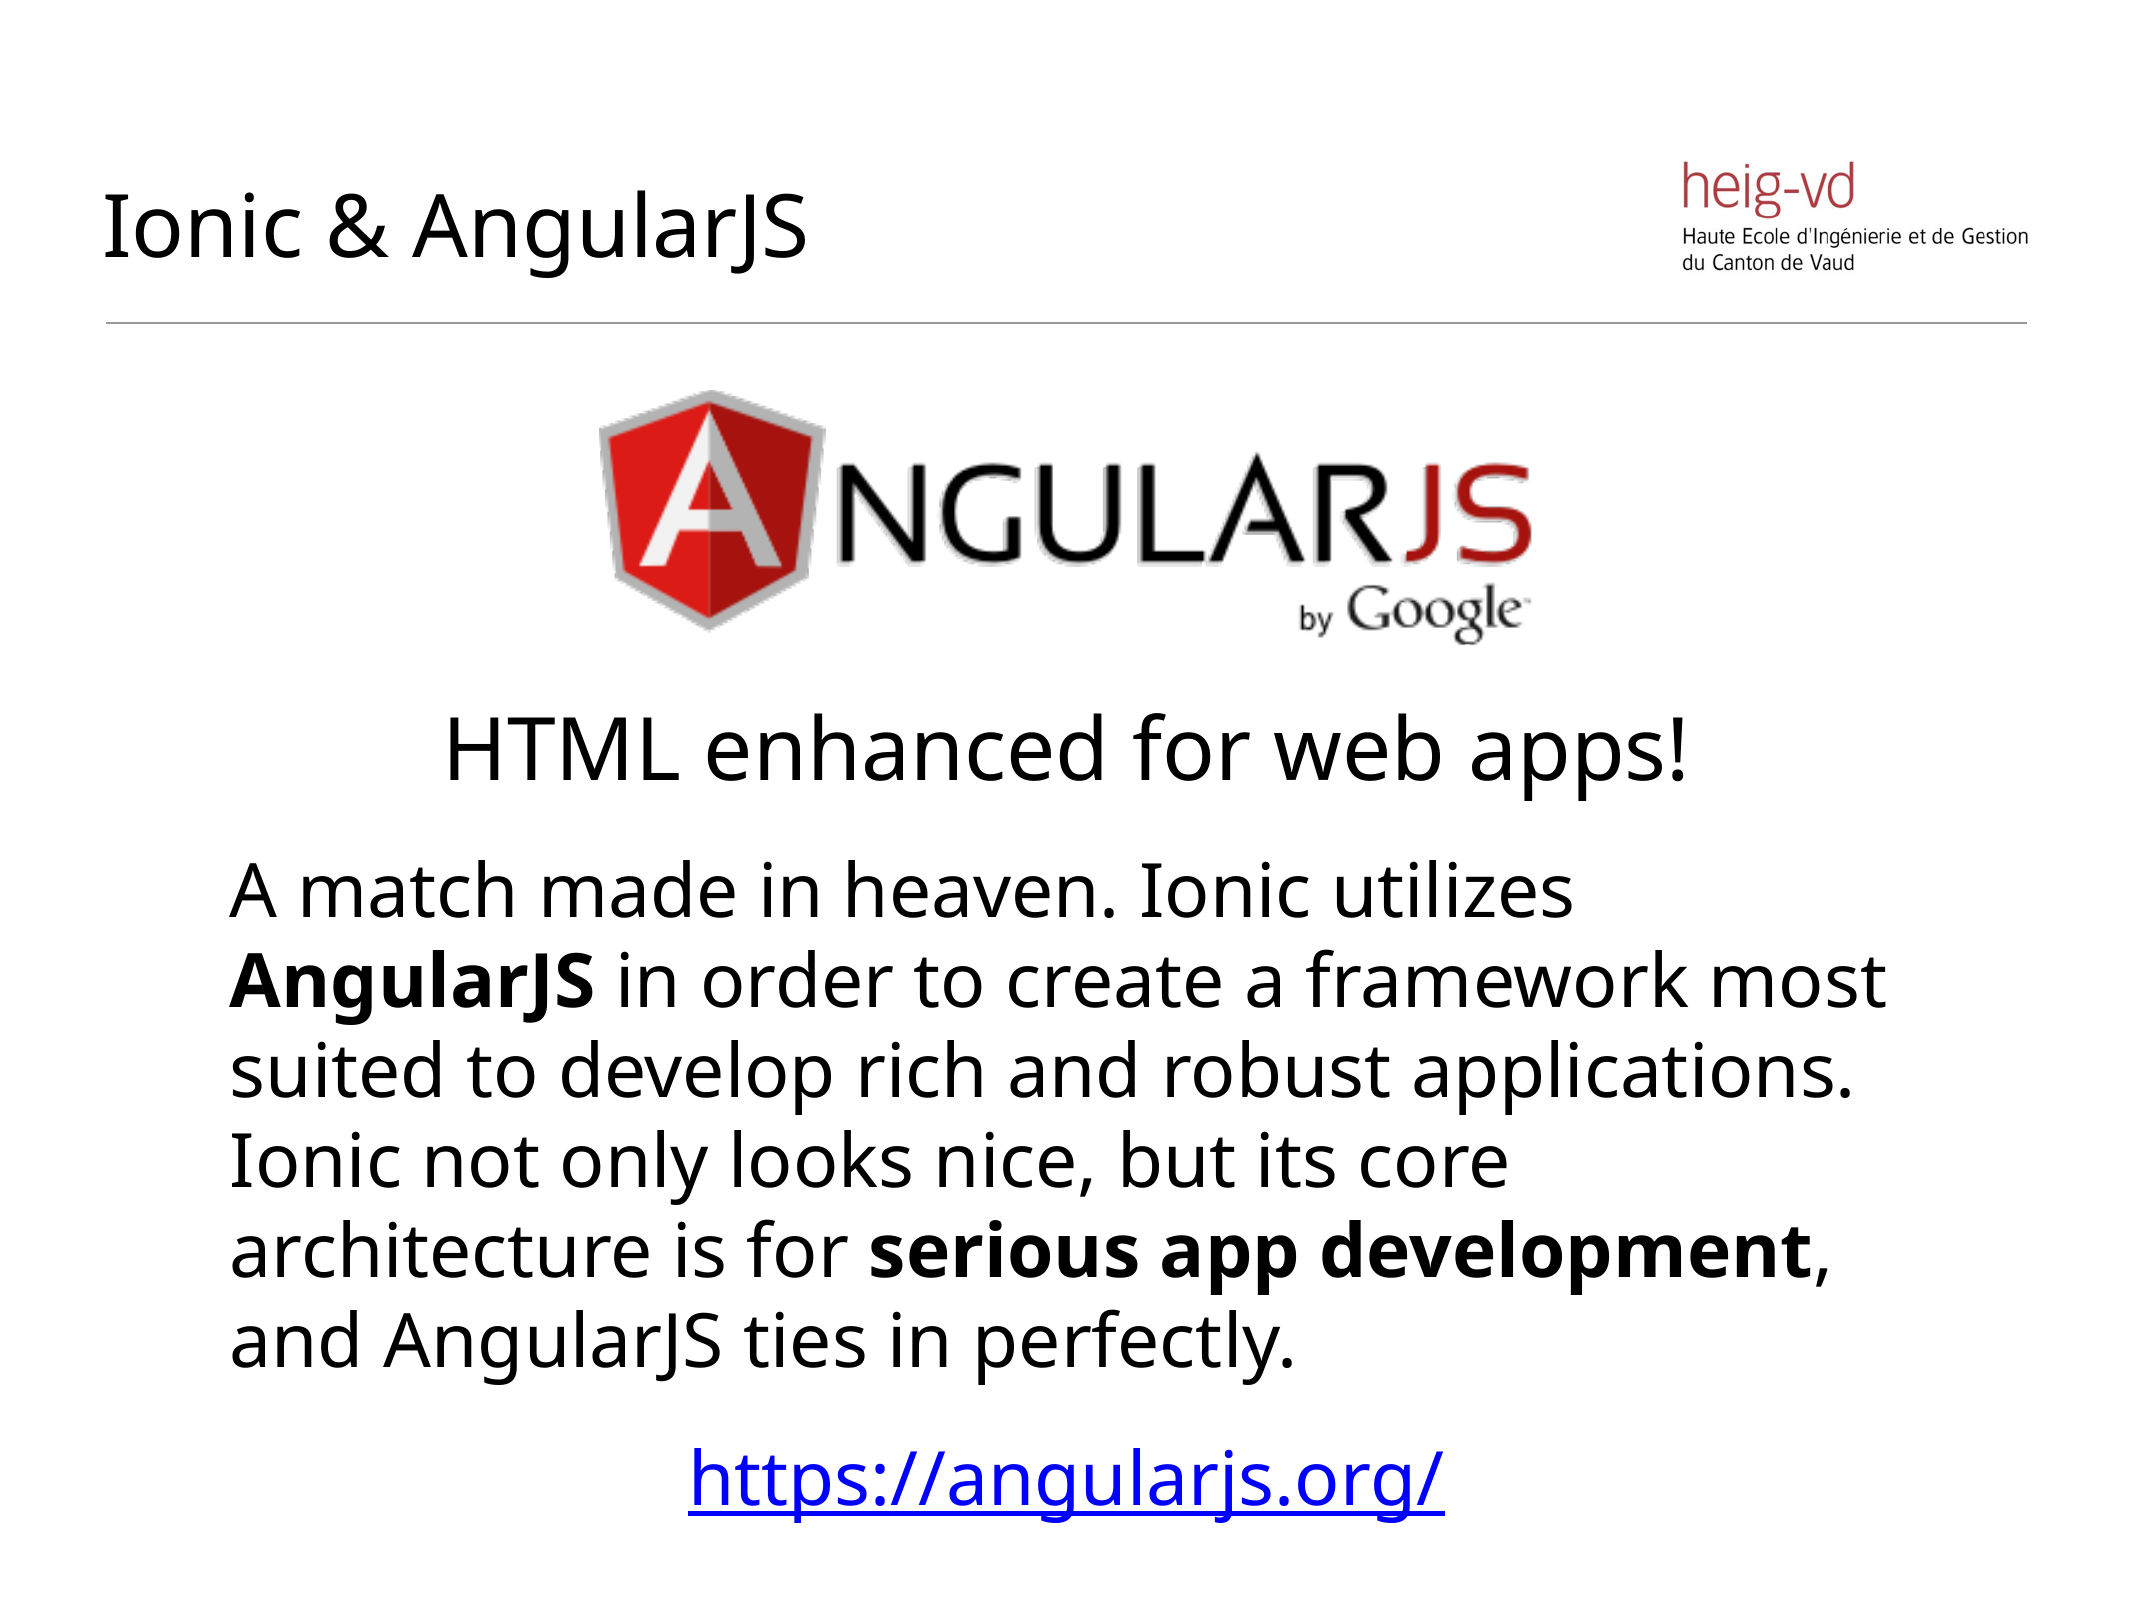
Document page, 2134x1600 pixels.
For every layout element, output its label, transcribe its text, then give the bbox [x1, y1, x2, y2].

text_box HTML enhanced for web apps! [434, 683, 1699, 806]
title Ionic & AngularJS [93, 54, 2040, 284]
text_box A match made in heaven. Ionic utilizes AngularJS in order to create a framework most suited to develop rich and robust applications. Ionic not only looks nice, but its core architecture is for serious app development, and AngularJS ties in perfectly. [221, 834, 1912, 1392]
picture [599, 390, 1534, 655]
text_box https://angularjs.org/ [679, 1421, 1454, 1541]
